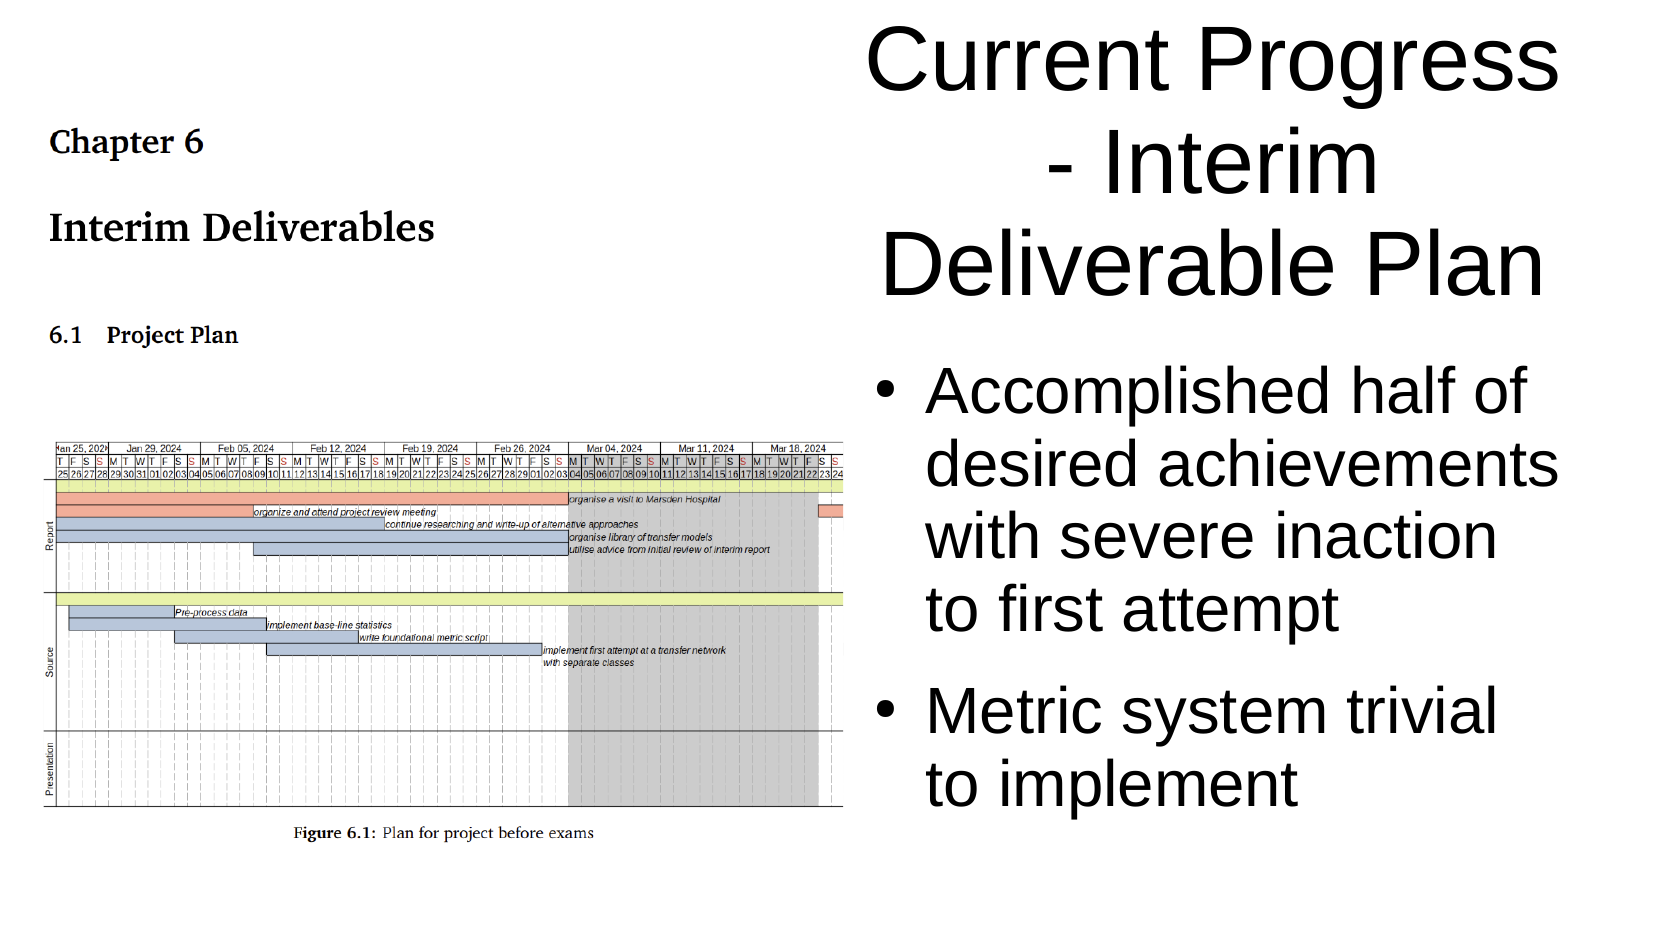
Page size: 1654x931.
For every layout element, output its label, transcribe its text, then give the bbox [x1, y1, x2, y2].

list Accomplished half of desired achievements with severe inaction to first attempt Metric system trivial to implement [856, 354, 1571, 827]
title Current Progress - Interim Deliverable Plan [856, 7, 1571, 316]
picture [29, 428, 857, 857]
picture [29, 103, 857, 355]
